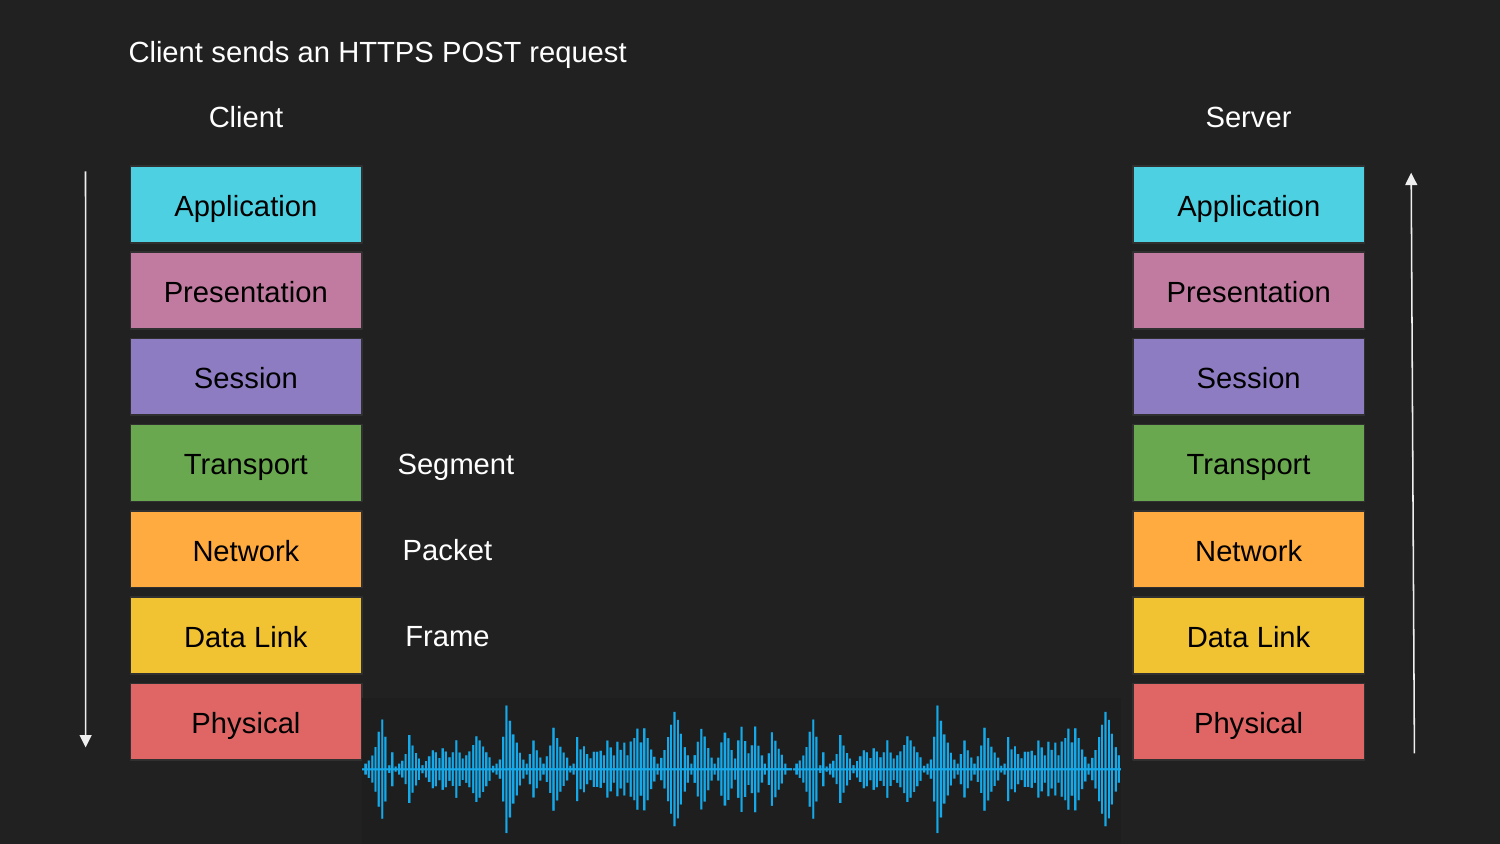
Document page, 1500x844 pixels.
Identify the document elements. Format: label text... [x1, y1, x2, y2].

text_box Frame [361, 602, 534, 668]
text_box Client [160, 83, 332, 149]
text_box Transport [130, 424, 362, 502]
text_box Server [1163, 83, 1335, 149]
text_box Session [1133, 338, 1365, 416]
text_box Transport [1133, 424, 1365, 502]
text_box Packet [361, 516, 534, 582]
text_box Network [1133, 510, 1365, 588]
picture [361, 698, 1121, 844]
text_box Application [130, 166, 362, 243]
text_box Network [130, 510, 362, 588]
text_box Presentation [1133, 252, 1365, 329]
text_box Physical [1133, 683, 1365, 761]
text_box Data Link [1133, 597, 1365, 674]
text_box Physical [130, 683, 362, 761]
text_box Application [1133, 166, 1365, 243]
text_box Client sends an HTTPS POST request [69, 17, 687, 83]
text_box Session [130, 338, 362, 416]
text_box Presentation [130, 252, 362, 329]
text_box Segment [370, 430, 542, 496]
text_box Data Link [130, 597, 362, 674]
